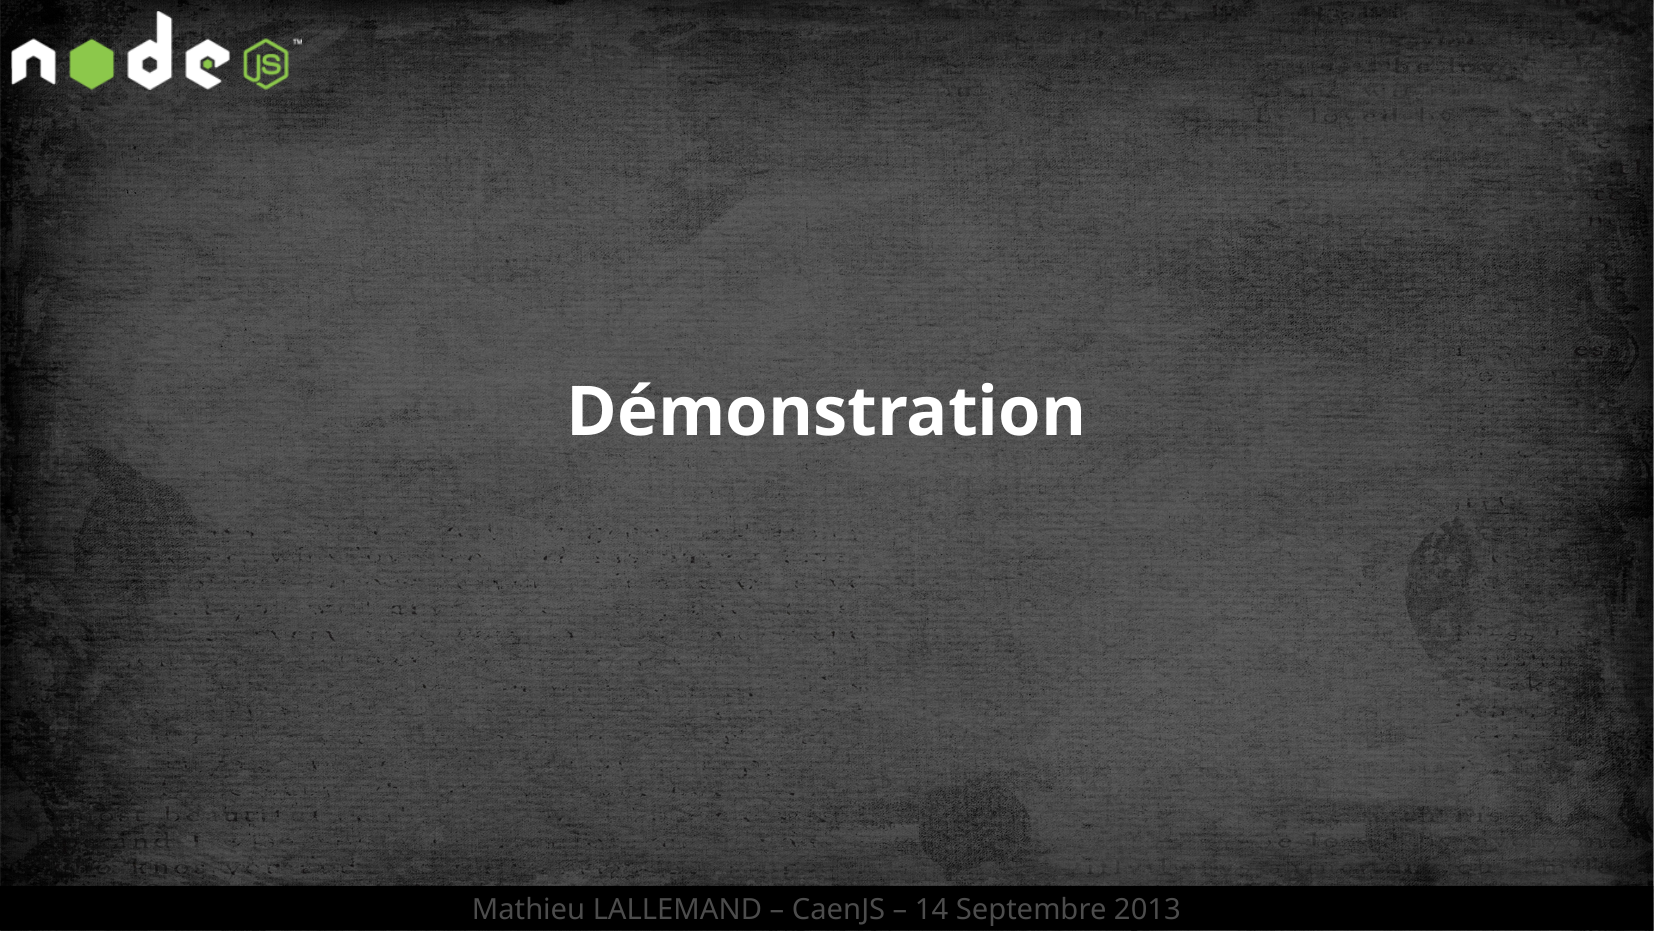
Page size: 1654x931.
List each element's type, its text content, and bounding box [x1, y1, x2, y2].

title Démonstration [82, 330, 1571, 487]
text_box Mathieu LALLEMAND – CaenJS – 14 Septembre 2013 [0, 885, 1654, 931]
picture [0, 0, 1654, 885]
